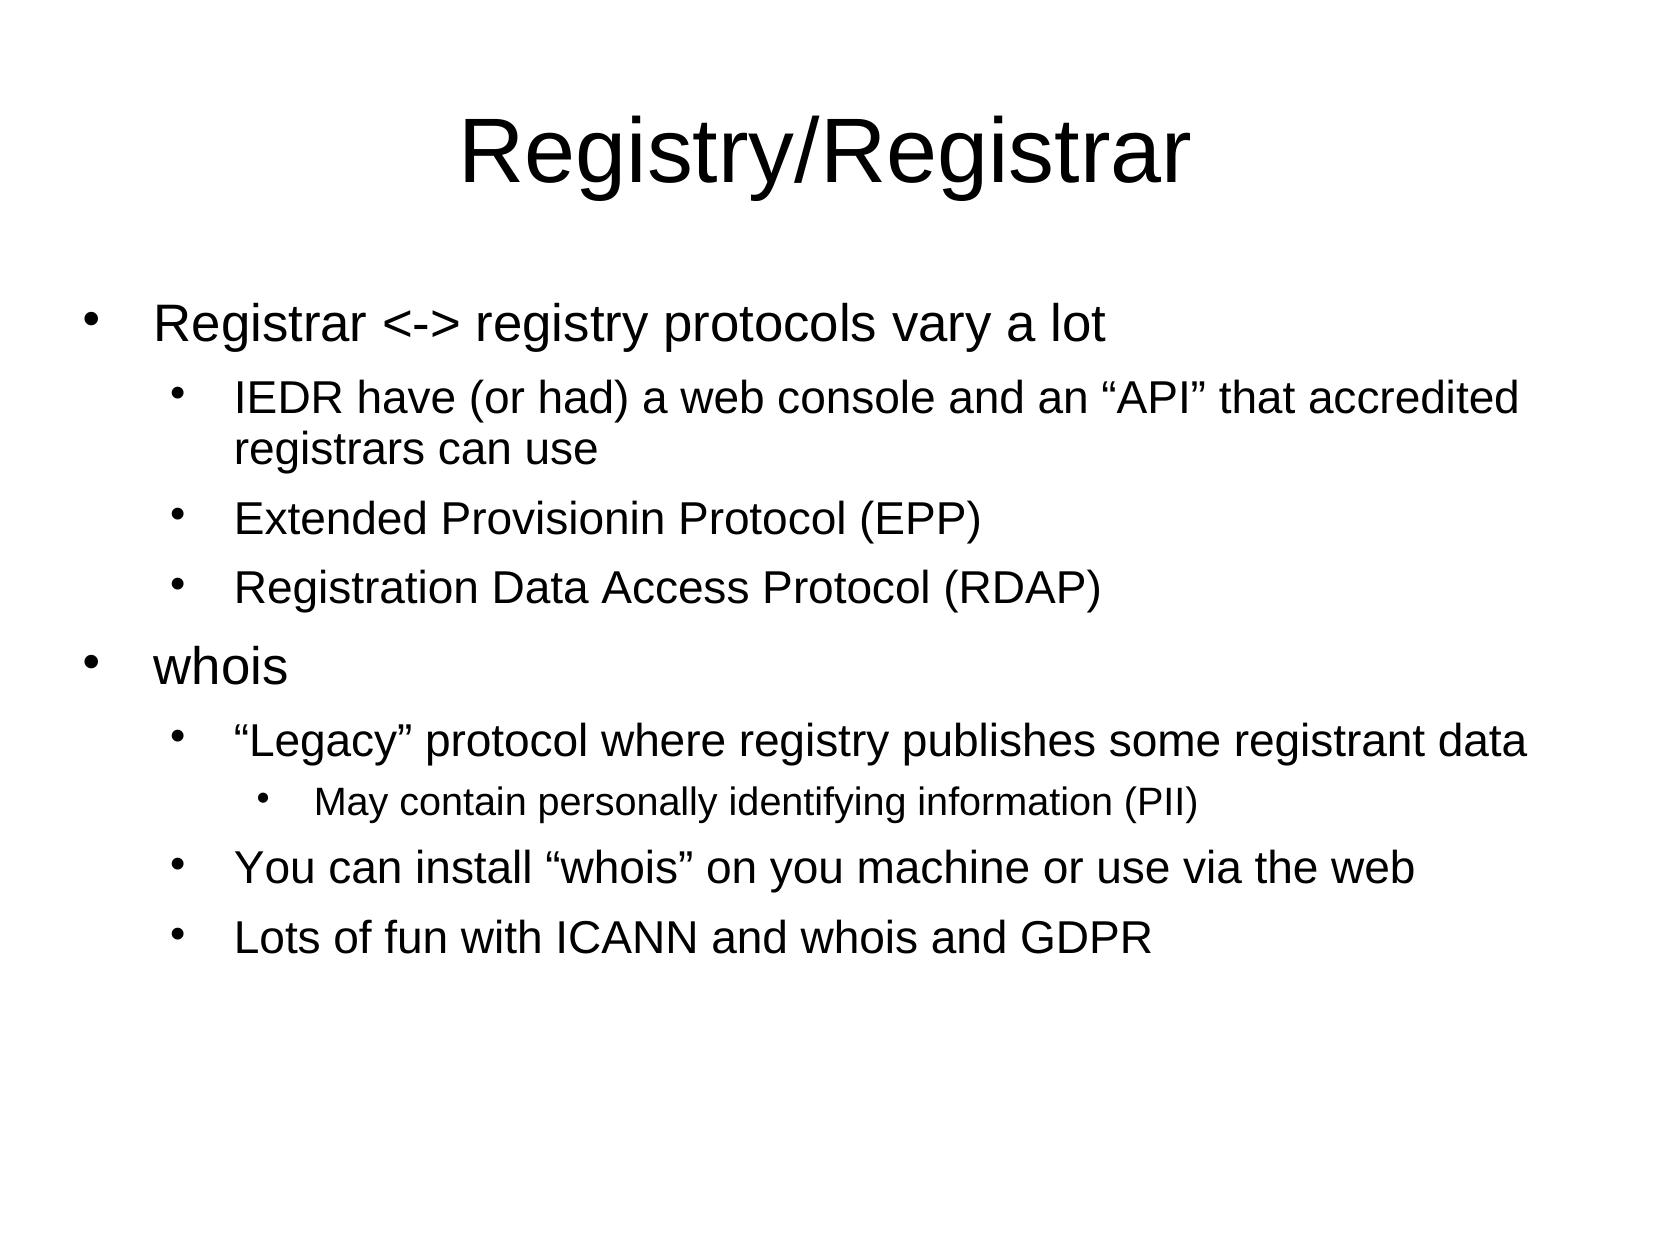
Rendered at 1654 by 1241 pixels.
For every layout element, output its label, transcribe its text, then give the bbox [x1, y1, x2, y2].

title Registry/Registrar [82, 49, 1570, 256]
list Registrar <-> registry protocols vary a lot IEDR have (or had) a web console and an “API” that accredited registrars can use Extended Provisionin Protocol (EPP) Registration Data Access Protocol (RDAP) whois “Legacy” protocol where registry publishes some registrant data May contain personally identifying information (PII) You can install “whois” on you machine or use via the web Lots of fun with ICANN and whois and GDPR [82, 290, 1570, 1009]
